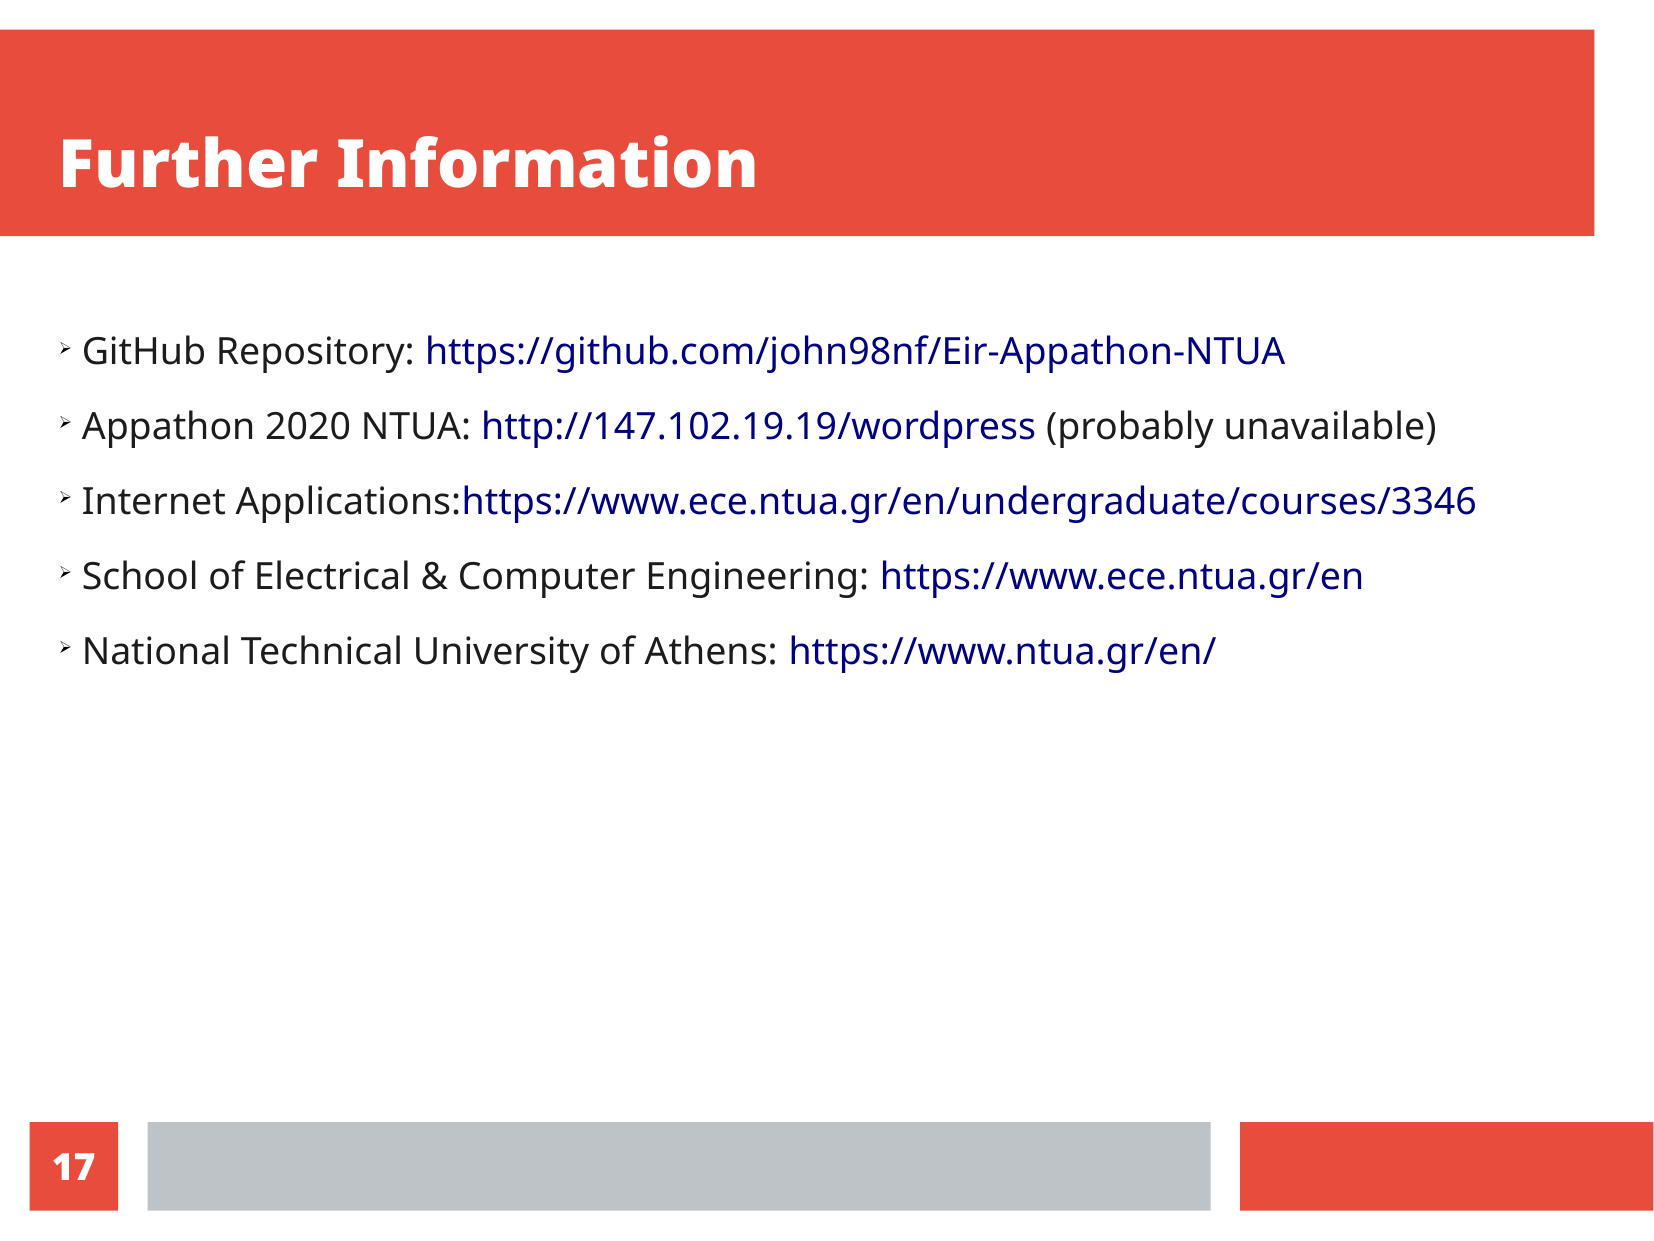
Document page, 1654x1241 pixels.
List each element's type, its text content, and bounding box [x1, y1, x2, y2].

title Further Information [59, 59, 1595, 207]
list GitHub Repository: https://github.com/john98nf/Eir-Appathon-NTUA Appathon 2020 NTUA: http://147.102.19.19/wordpress (probably unavailable) Internet Applications:https://www.ece.ntua.gr/en/undergraduate/courses/3346 School of Electrical & Computer Engineering: https://www.ece.ntua.gr/en National Technical University of Athens: https://www.ntua.gr/en/ [59, 324, 1565, 1093]
